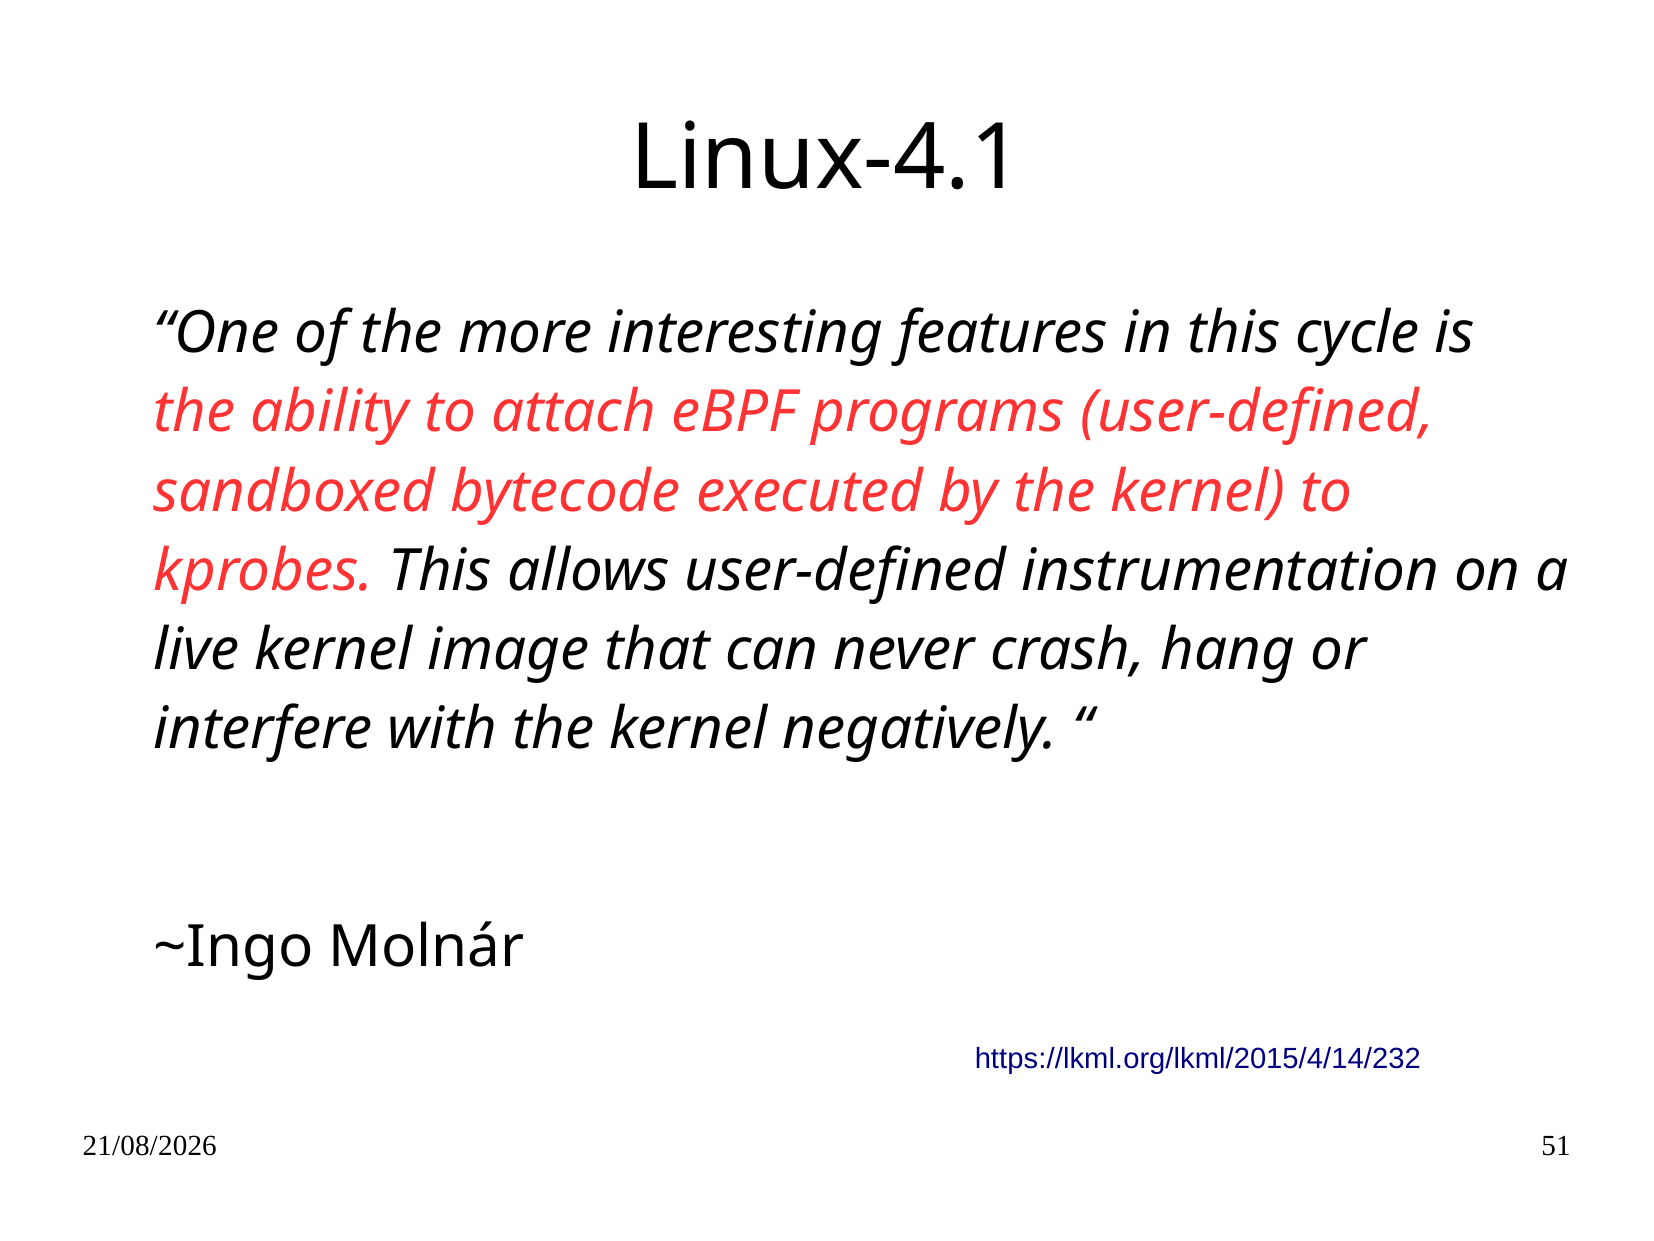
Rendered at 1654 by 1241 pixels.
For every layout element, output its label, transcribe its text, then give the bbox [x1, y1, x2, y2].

title Linux-4.1 [82, 49, 1571, 257]
text_box https://lkml.org/lkml/2015/4/14/232 [960, 1035, 1561, 1092]
list “One of the more interesting features in this cycle is the ability to attach eBPF programs (user-defined, sandboxed bytecode executed by the kernel) to kprobes. This allows user-defined instrumentation on a live kernel image that can never crash, hang or interfere with the kernel negatively. “ ~Ingo Molnár [82, 290, 1571, 1010]
